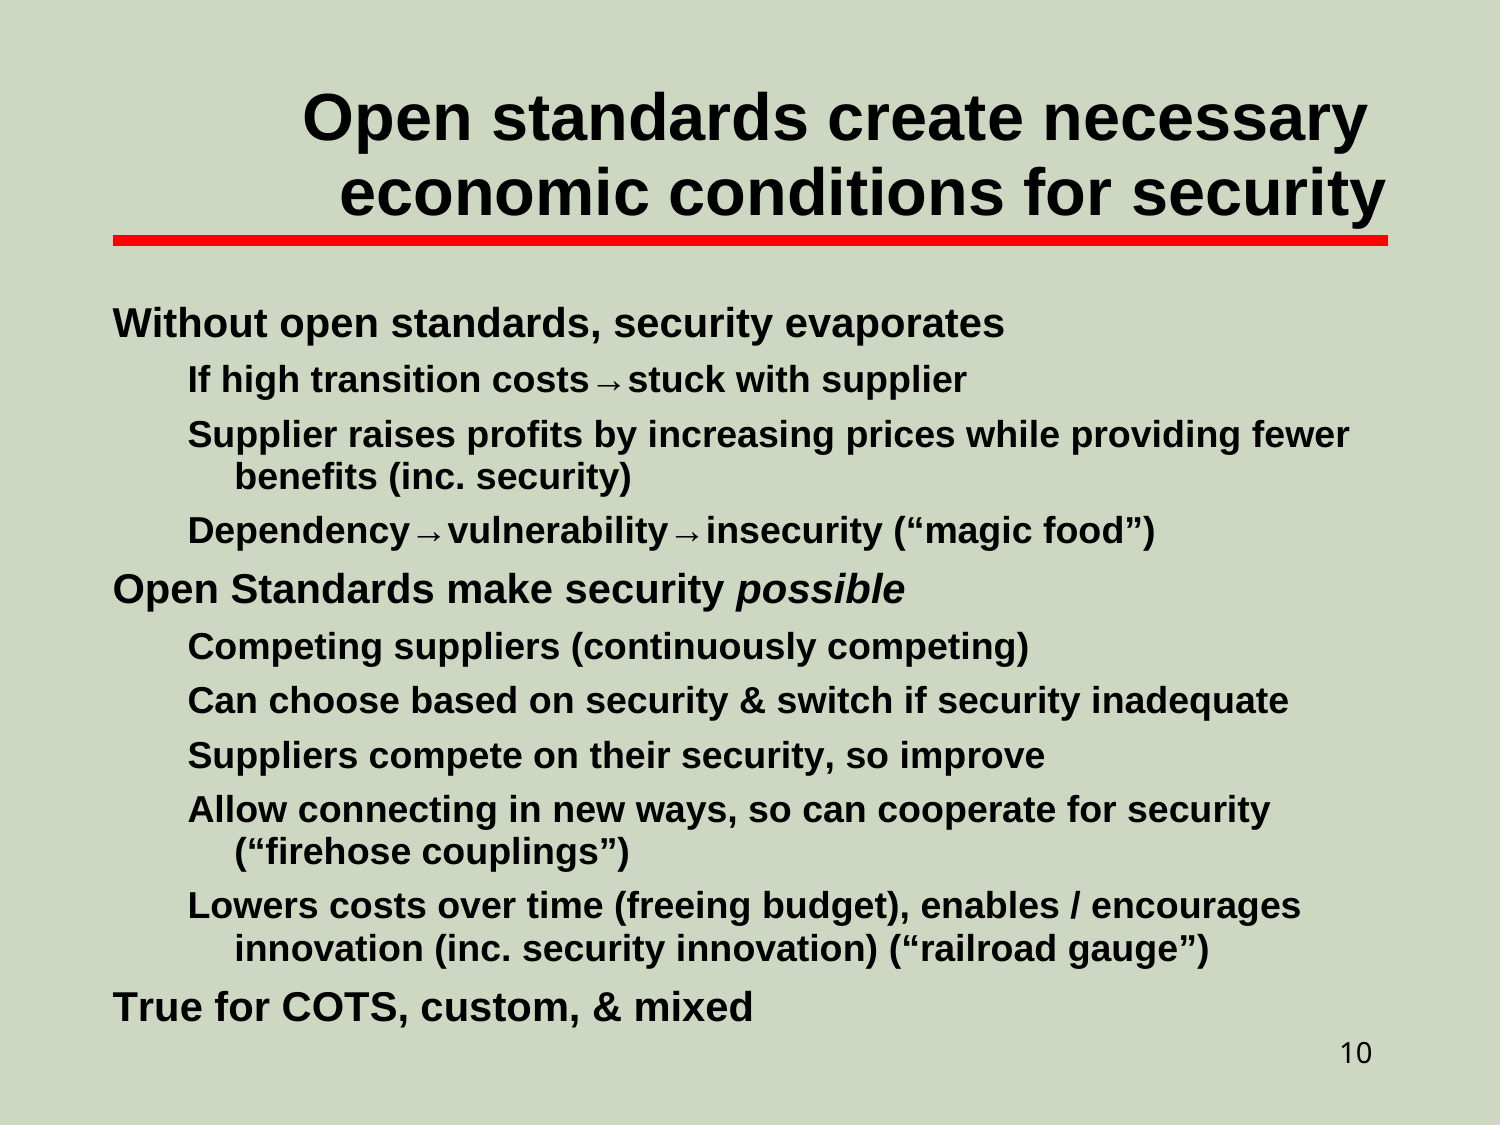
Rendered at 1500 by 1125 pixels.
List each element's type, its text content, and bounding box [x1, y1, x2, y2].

list Without open standards, security evaporates If high transition costs→stuck with supplier Supplier raises profits by increasing prices while providing fewer benefits (inc. security) Dependency→vulnerability→insecurity (“magic food”) Open Standards make security possible Competing suppliers (continuously competing) Can choose based on security & switch if security inadequate Suppliers compete on their security, so improve Allow connecting in new ways, so can cooperate for security (“firehose couplings”) Lowers costs over time (freeing budget), enables / encourages innovation (inc. security innovation) (“railroad gauge”) True for COTS, custom, & mixed [112, 299, 1388, 1111]
title Open standards create necessary economic conditions for security [262, 79, 1388, 230]
